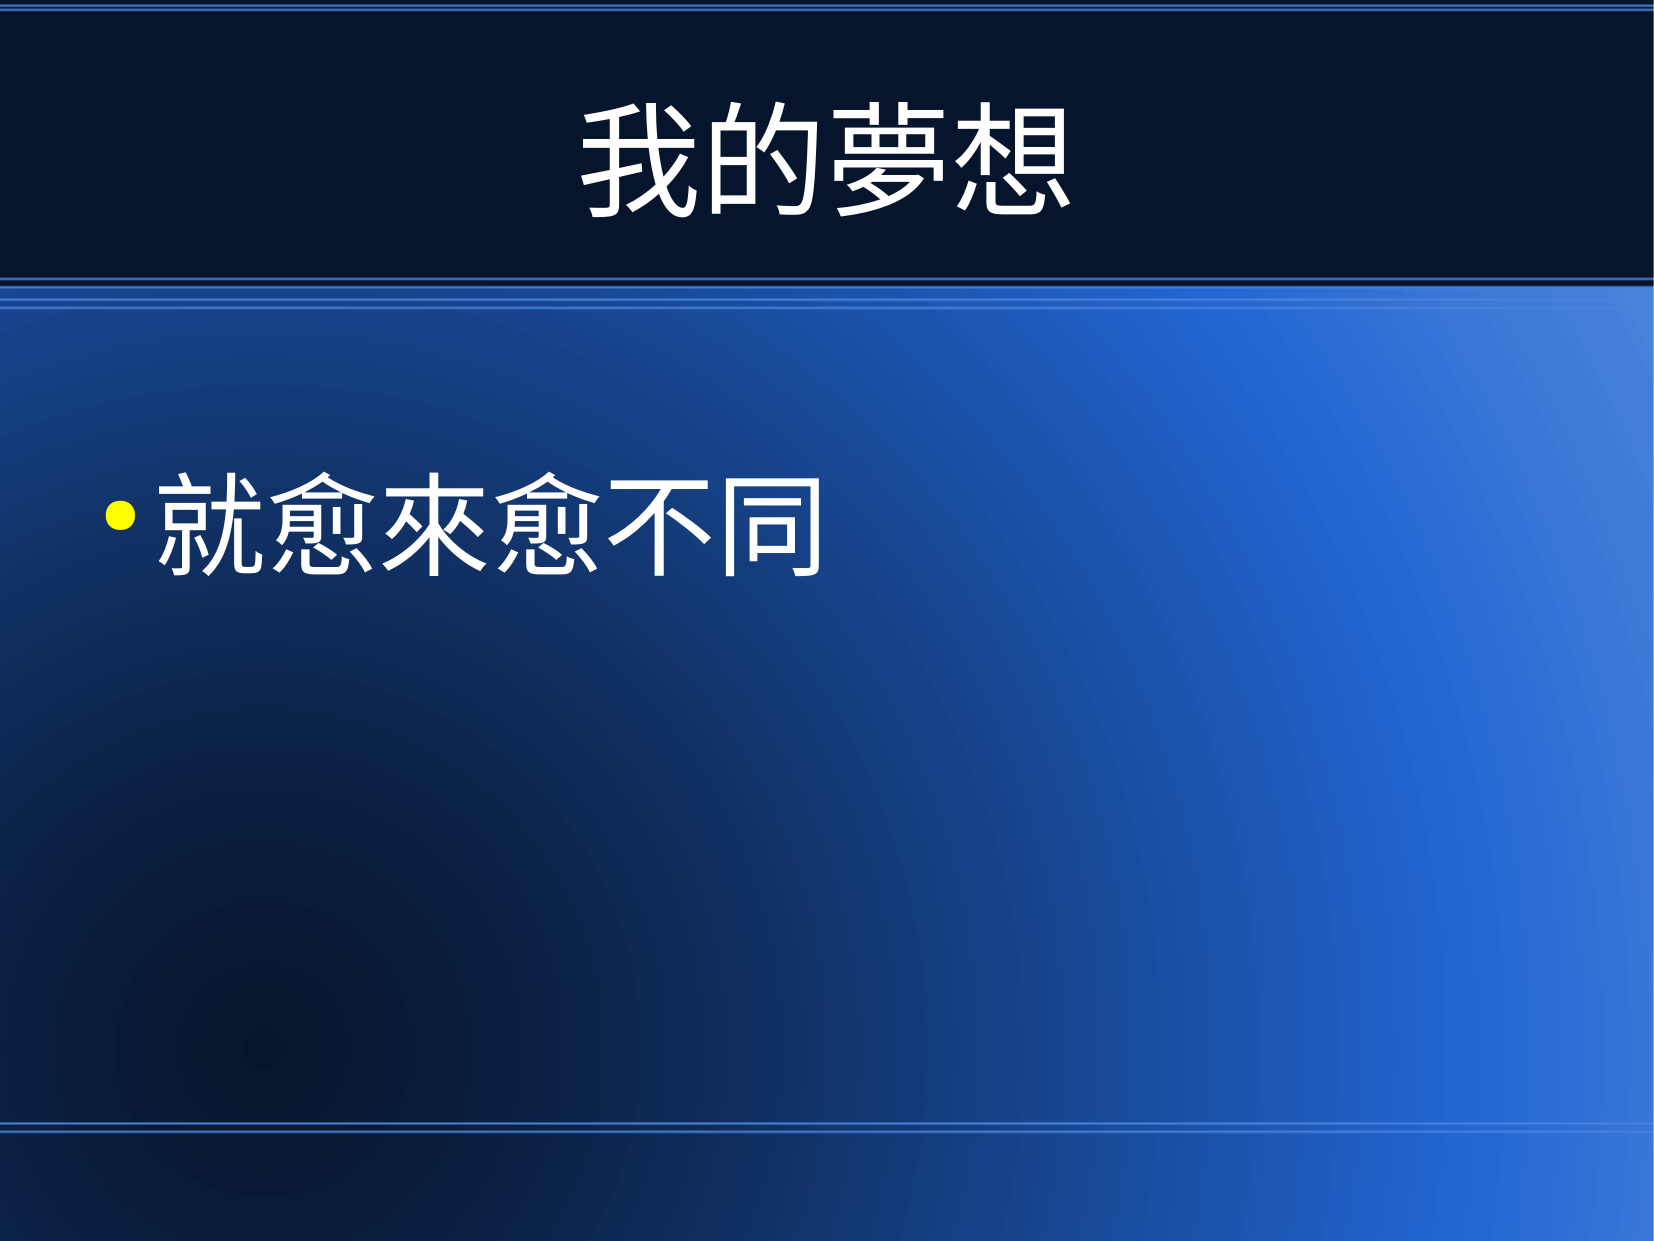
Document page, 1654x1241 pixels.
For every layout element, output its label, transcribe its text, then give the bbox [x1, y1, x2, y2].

picture [0, 0, 1654, 1241]
list 就愈來愈不同 [82, 355, 1571, 1241]
title 我的夢想 [82, 49, 1571, 257]
